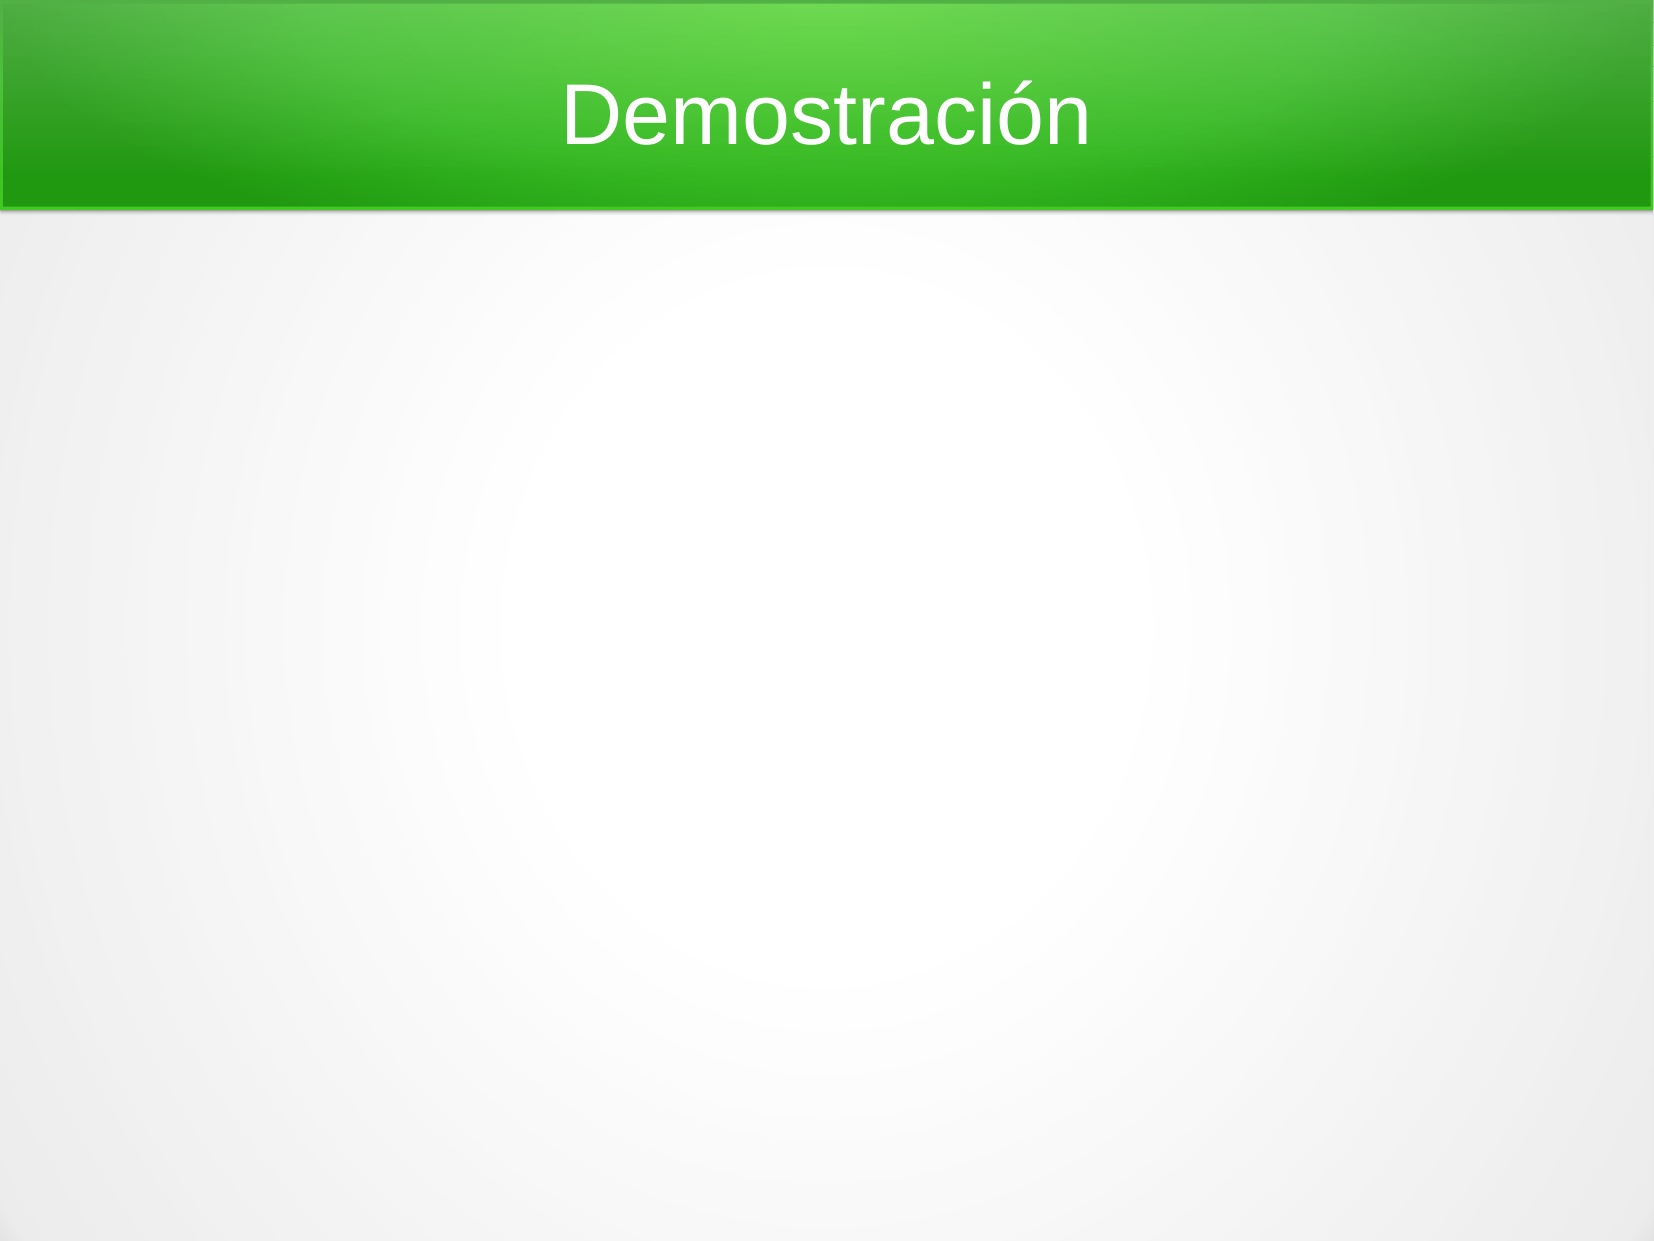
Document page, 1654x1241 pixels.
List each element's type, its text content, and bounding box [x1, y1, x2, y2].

title Demostración [82, 49, 1571, 179]
